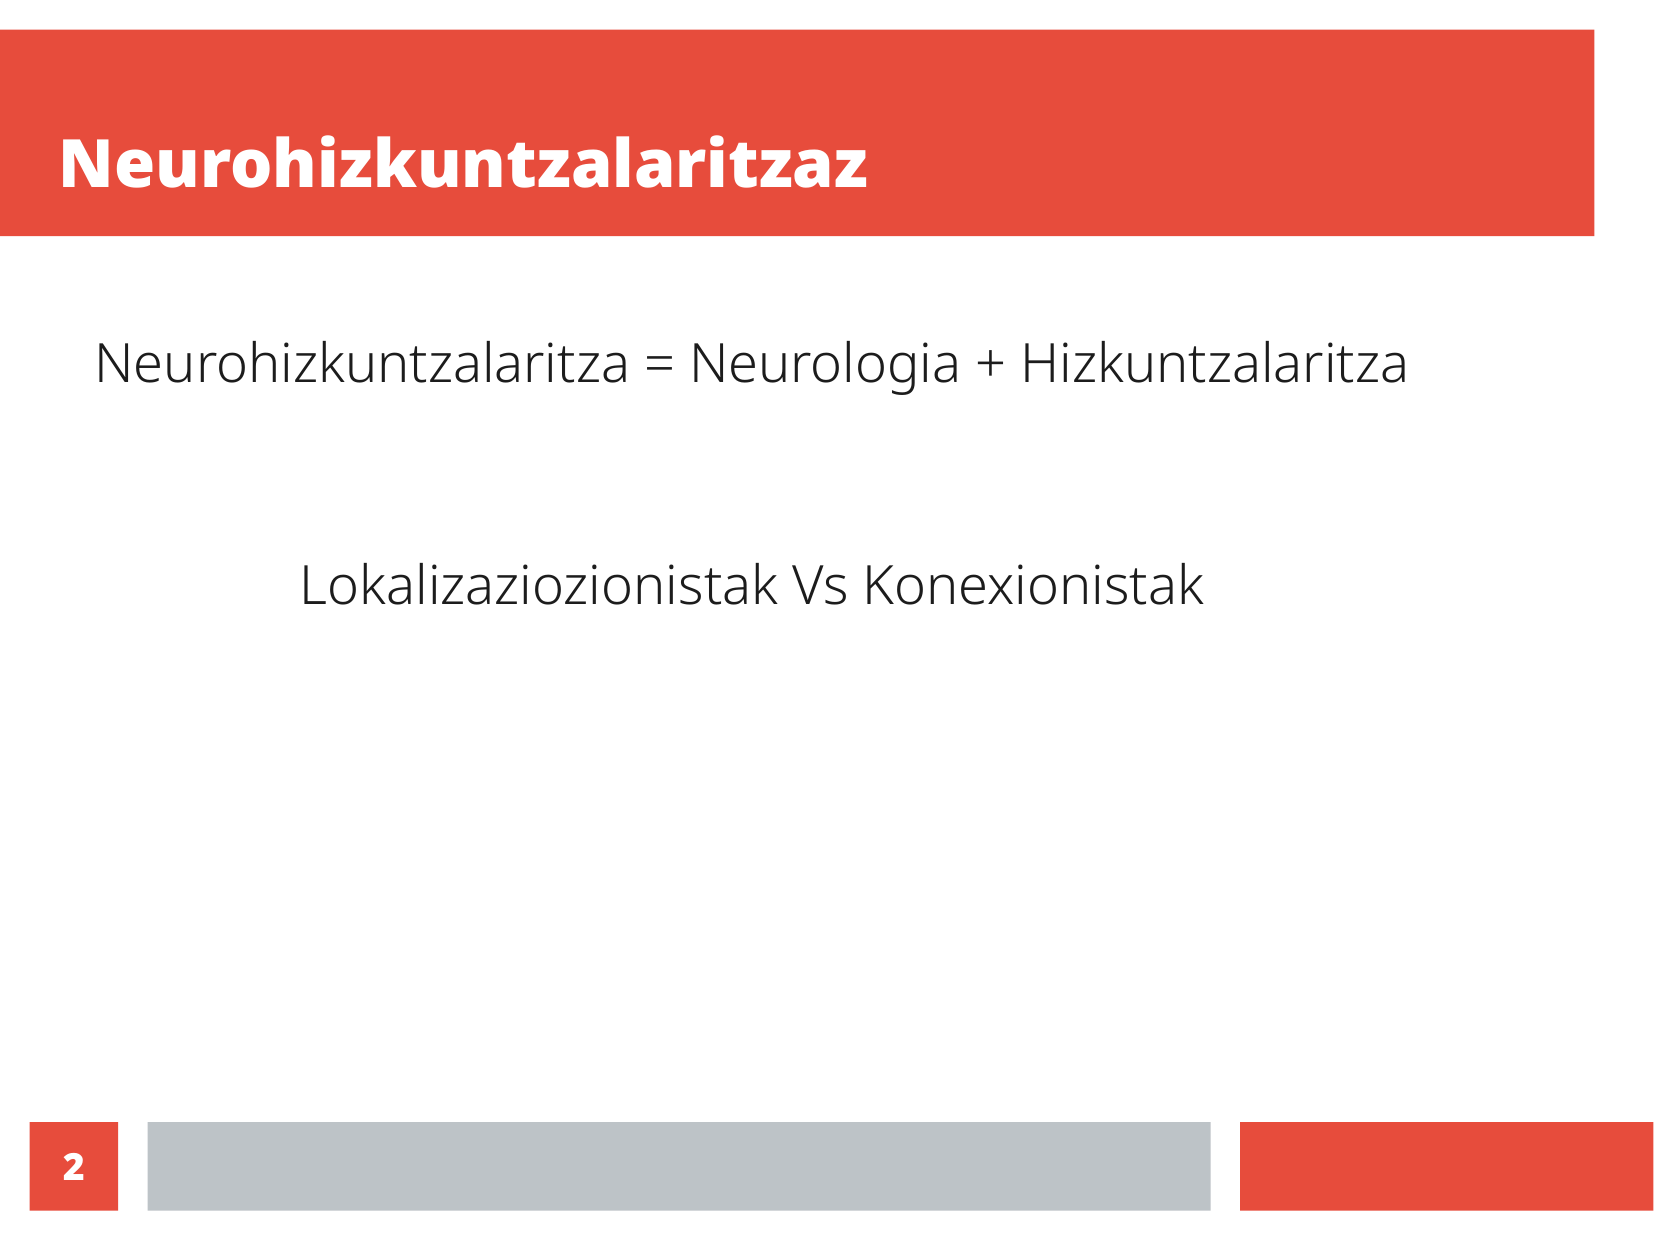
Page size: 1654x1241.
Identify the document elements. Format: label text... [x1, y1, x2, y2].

title Neurohizkuntzalaritzaz [59, 59, 1595, 207]
subtitle Neurohizkuntzalaritza = Neurologia + Hizkuntzalaritza Lokalizaziozionistak Vs Konexionistak [59, 324, 1565, 1093]
